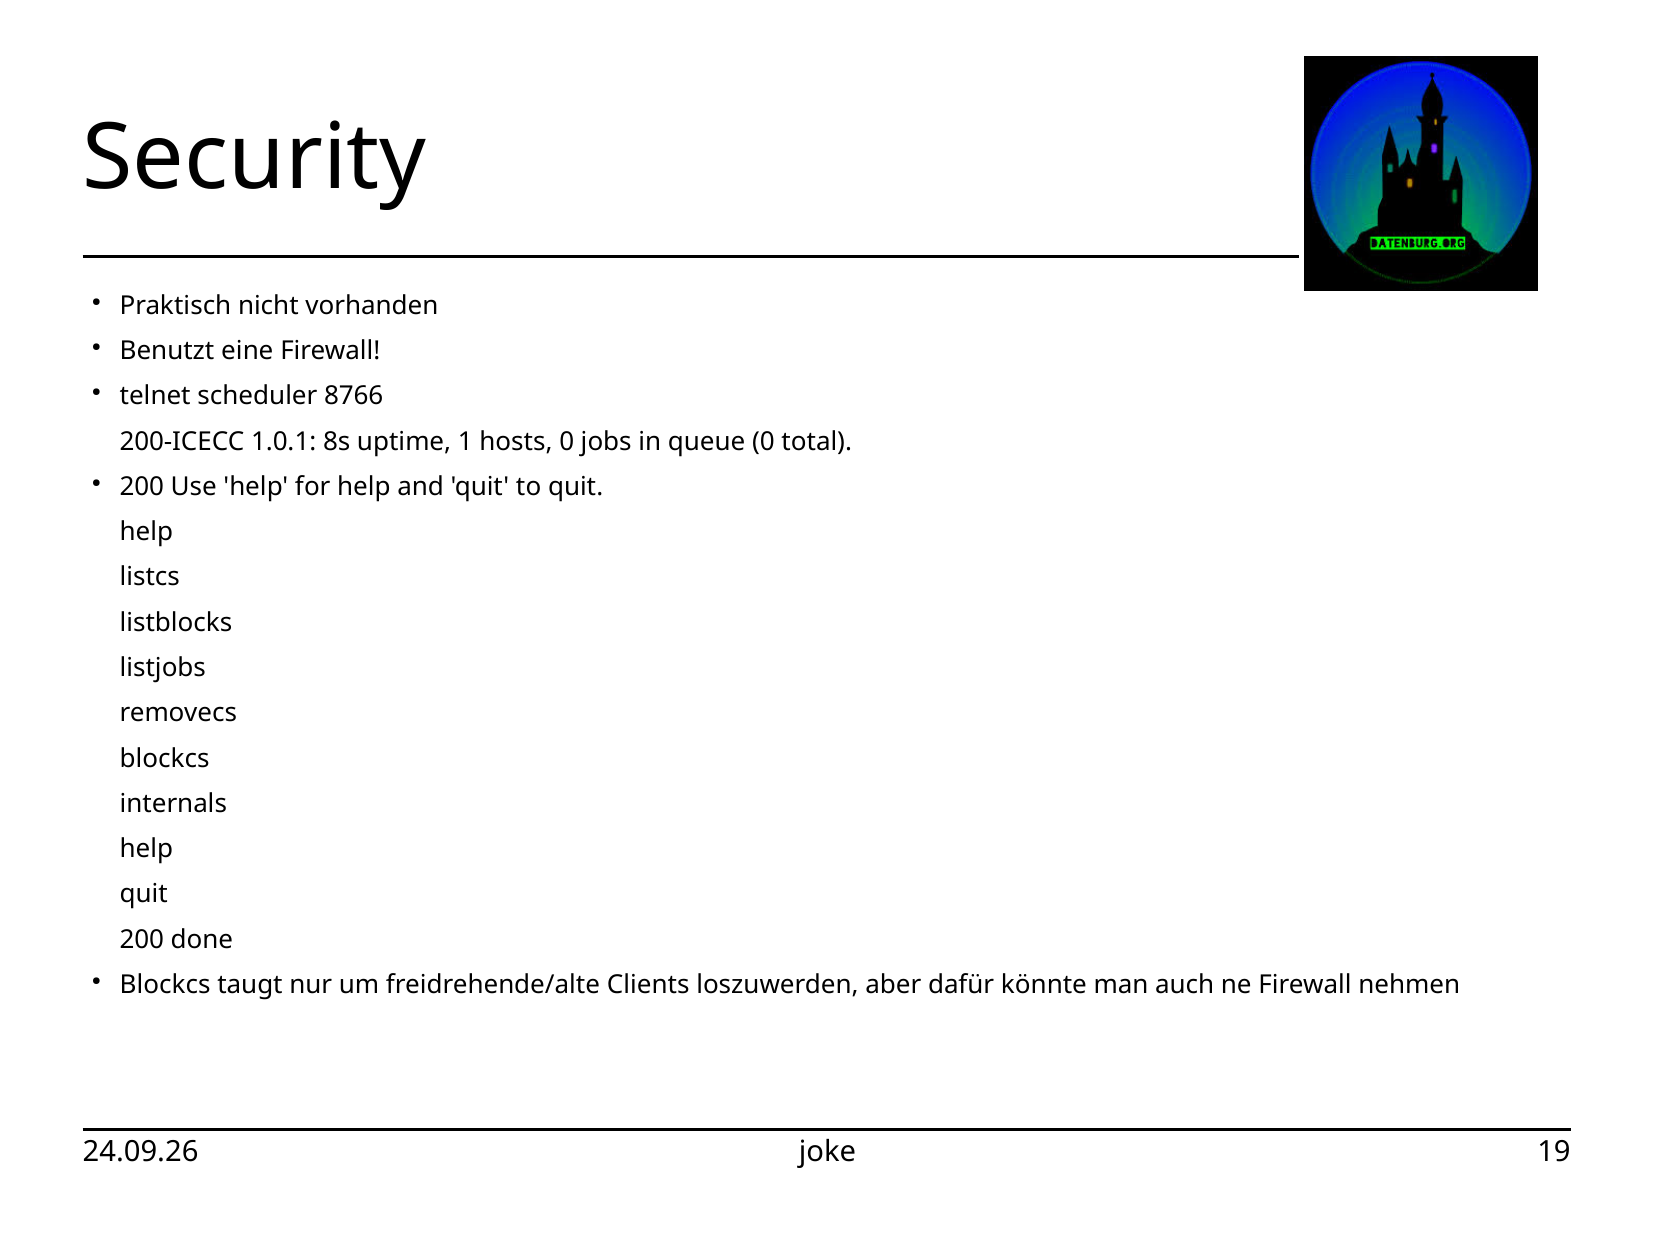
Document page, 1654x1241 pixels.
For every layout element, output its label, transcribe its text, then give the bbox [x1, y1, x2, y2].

picture [1304, 56, 1538, 290]
title Security [82, 49, 1300, 257]
list Praktisch nicht vorhanden Benutzt eine Firewall! telnet scheduler 8766 200-ICECC 1.0.1: 8s uptime, 1 hosts, 0 jobs in queue (0 total). 200 Use 'help' for help and 'quit' to quit. help listcs listblocks listjobs removecs blockcs internals help quit 200 done Blockcs taugt nur um freidrehende/alte Clients loszuwerden, aber dafür könnte man auch ne Firewall nehmen [82, 290, 1538, 1010]
